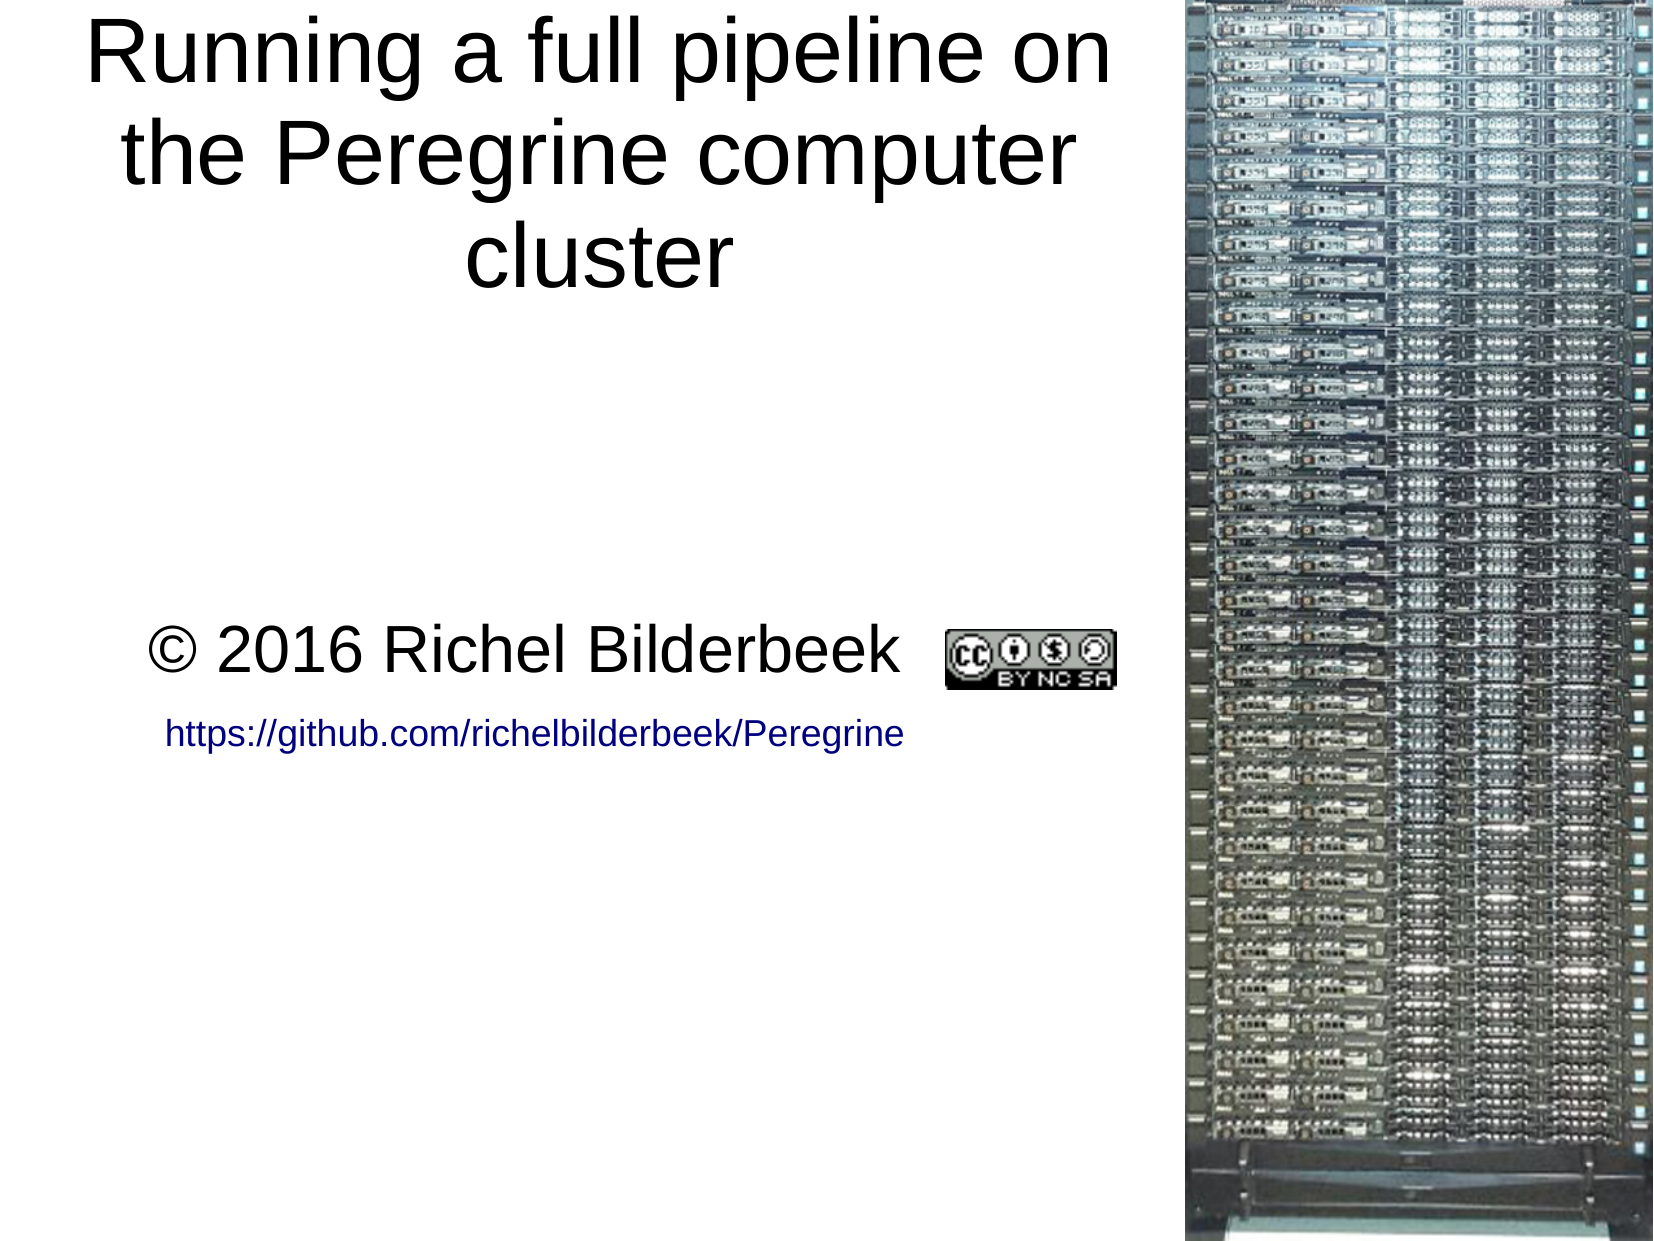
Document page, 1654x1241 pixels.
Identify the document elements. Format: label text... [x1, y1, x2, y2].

picture [945, 629, 1117, 691]
picture [1185, 0, 1653, 1241]
subtitle © 2016 Richel Bilderbeek [15, 290, 1036, 1010]
title Running a full pipeline on the Peregrine computer cluster [15, 0, 1185, 308]
text_box https://github.com/richelbilderbeek/Peregrine [150, 705, 927, 762]
